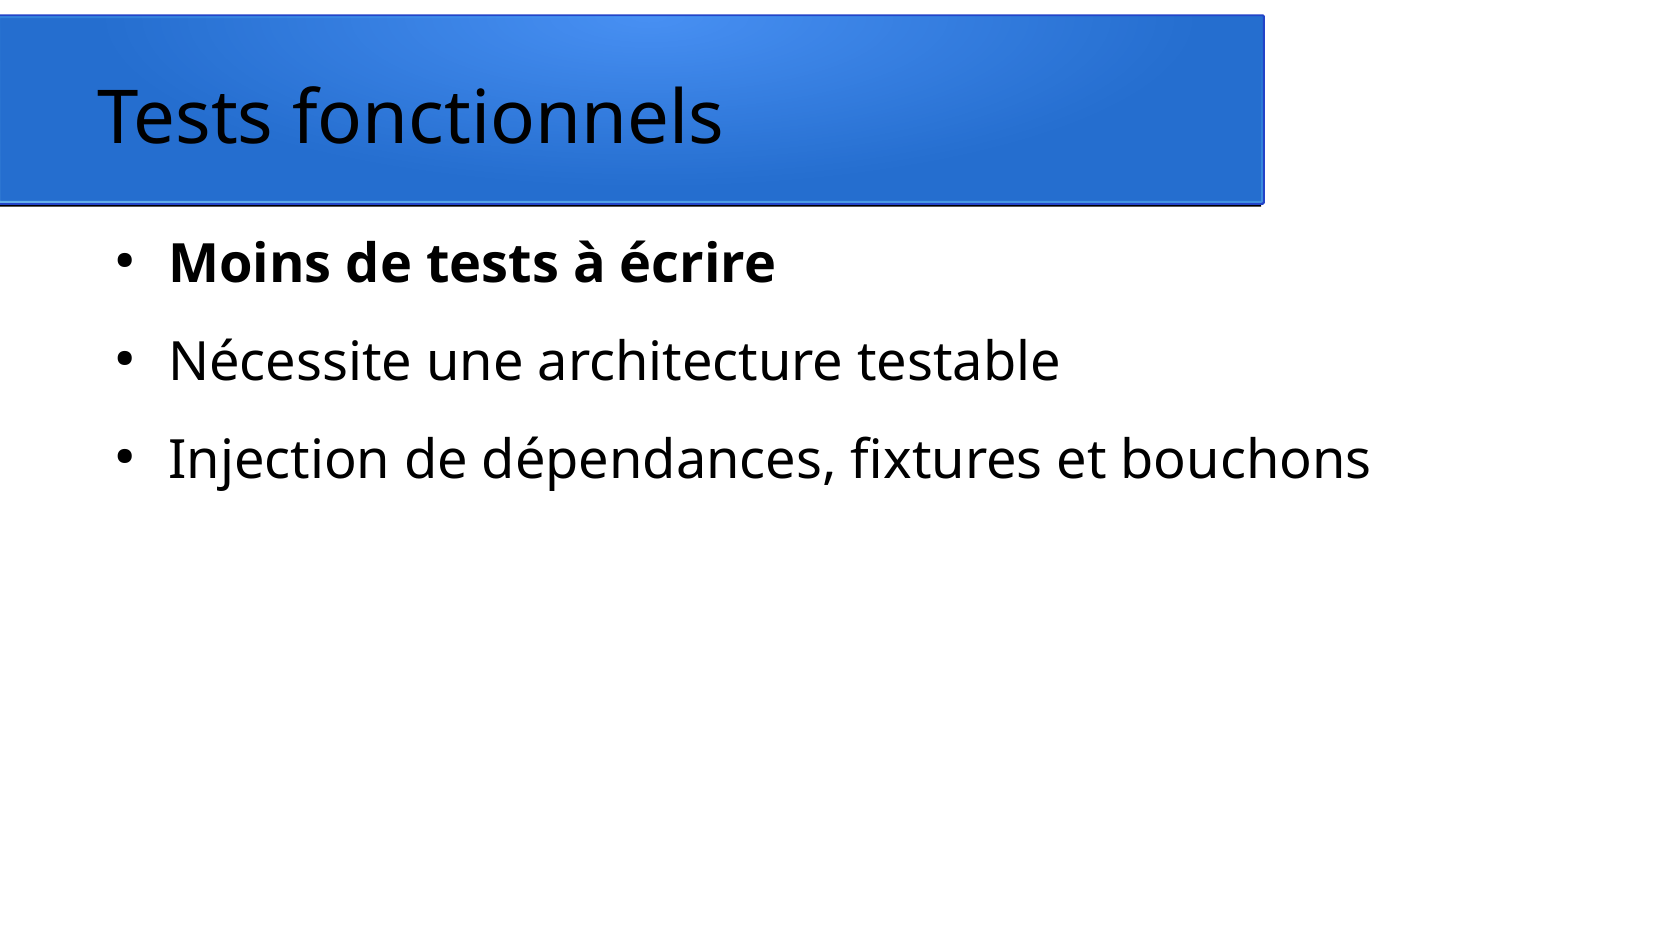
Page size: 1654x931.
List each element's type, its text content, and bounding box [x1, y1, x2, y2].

title Tests fonctionnels [82, 37, 1571, 193]
list Moins de tests à écrire Nécessite une architecture testable Injection de dépendances, fixtures et bouchons [82, 216, 1571, 719]
